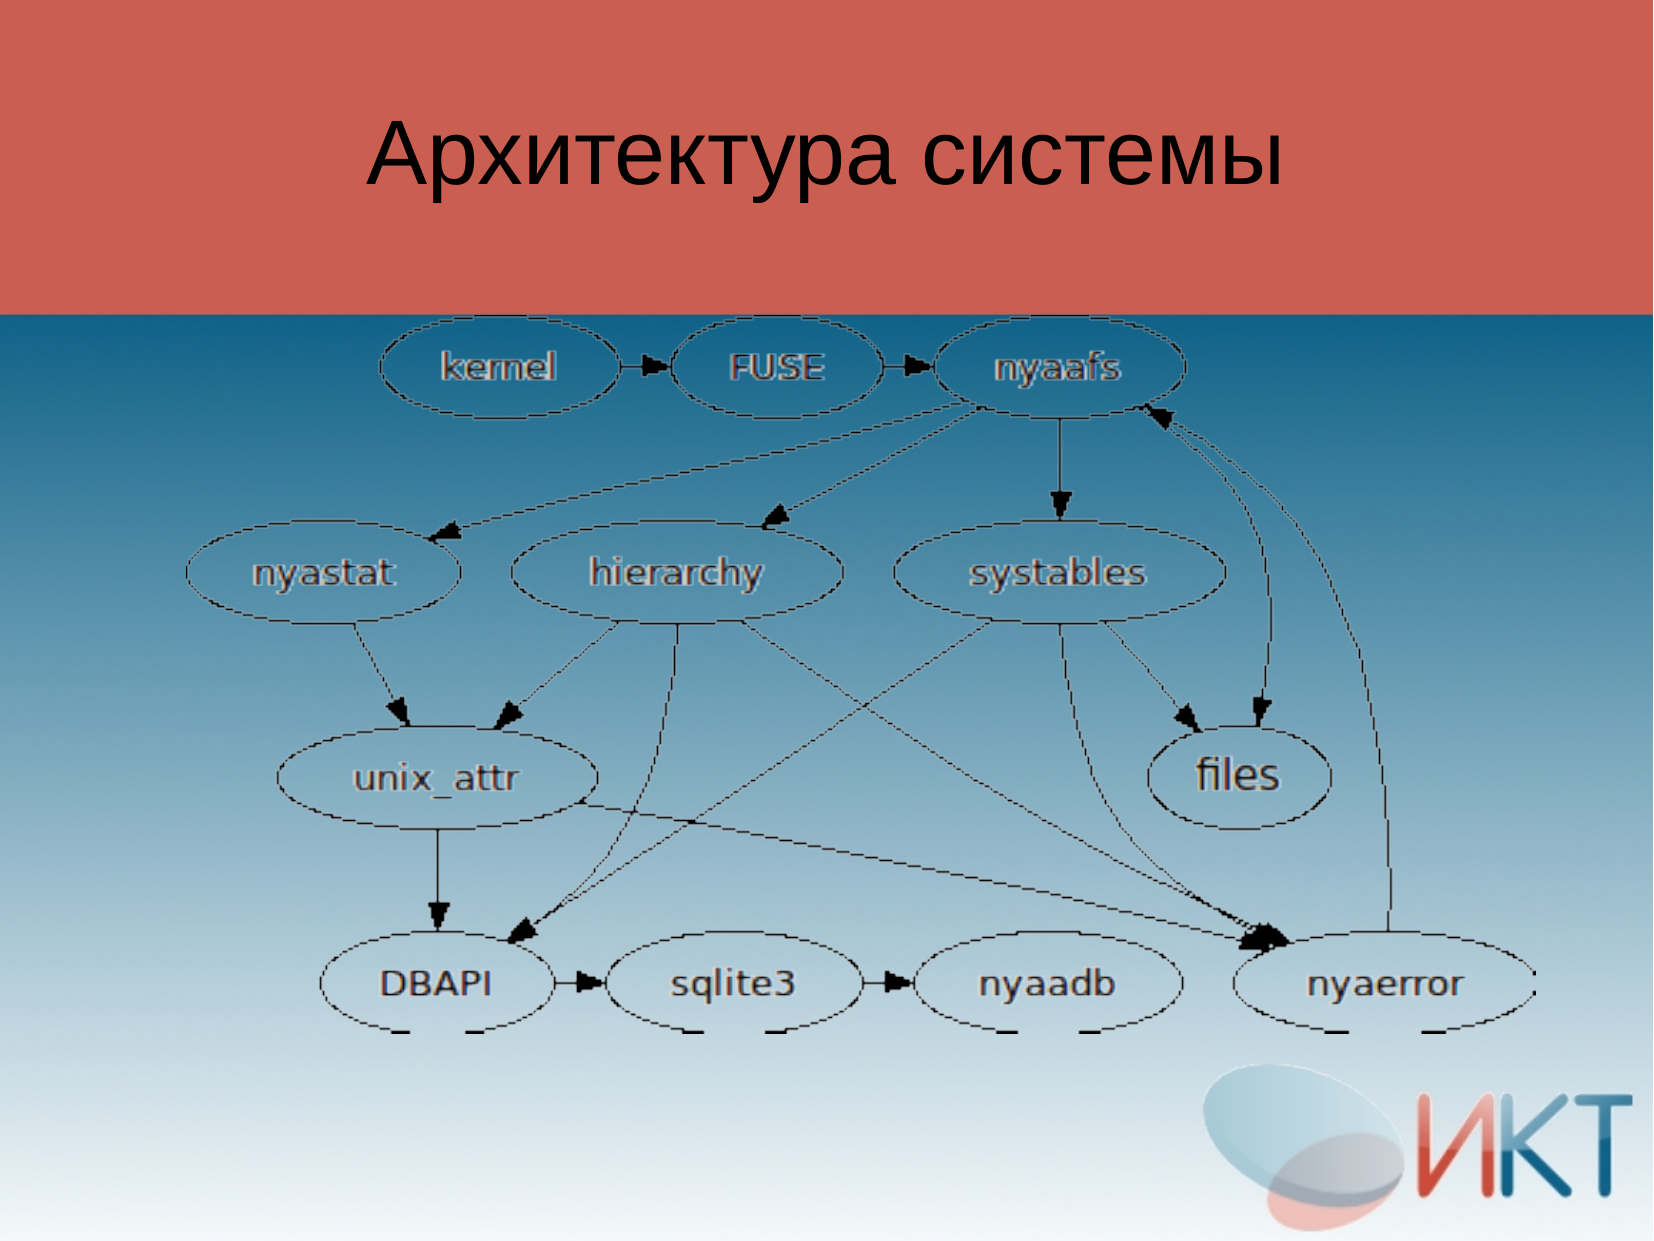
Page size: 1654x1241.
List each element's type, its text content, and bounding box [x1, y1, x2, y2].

picture [0, 0, 1653, 1241]
title Архитектура системы [82, 49, 1571, 257]
